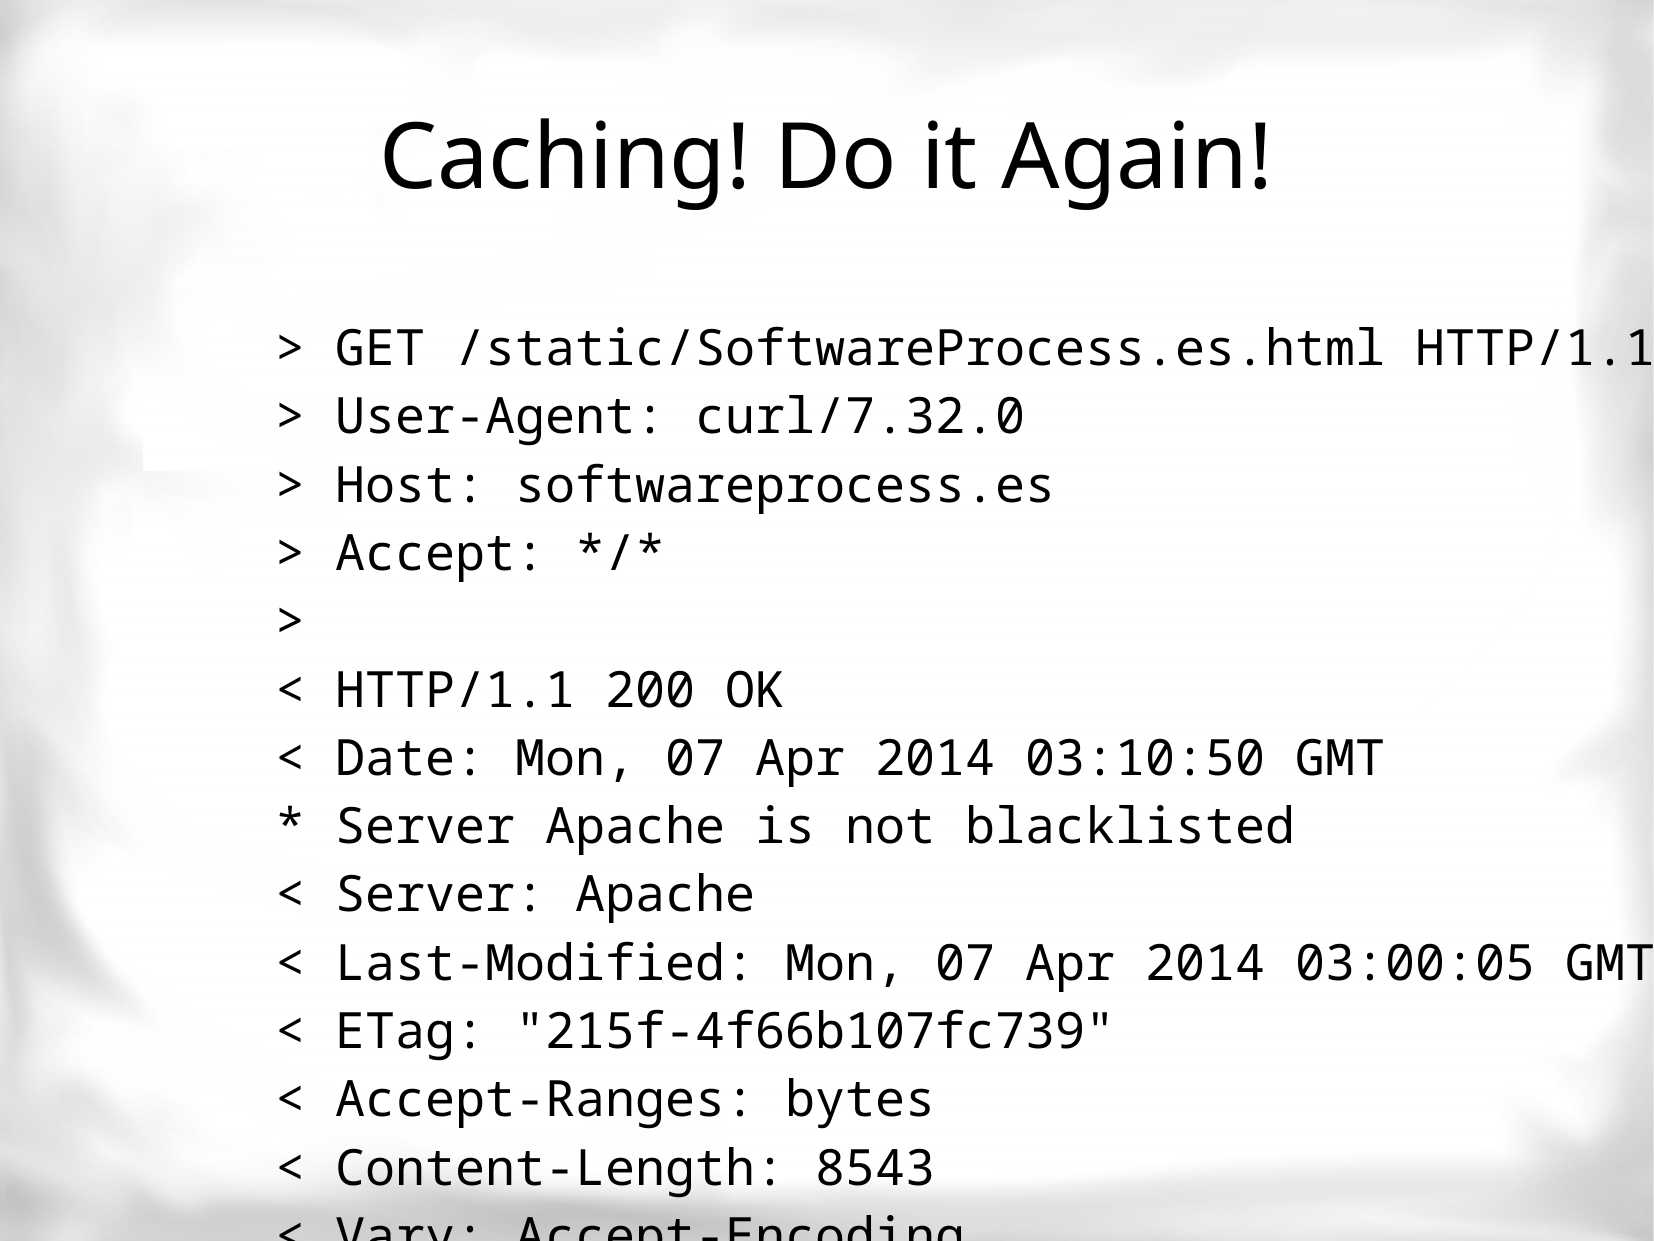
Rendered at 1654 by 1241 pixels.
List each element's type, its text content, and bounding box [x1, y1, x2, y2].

text_box > GET /static/SoftwareProcess.es.html HTTP/1.1 > User-Agent: curl/7.32.0 > Host: softwareprocess.es > Accept: */* > < HTTP/1.1 200 OK < Date: Mon, 07 Apr 2014 03:10:50 GMT * Server Apache is not blacklisted < Server: Apache < Last-Modified: Mon, 07 Apr 2014 03:00:05 GMT < ETag: "215f-4f66b107fc739" < Accept-Ranges: bytes < Content-Length: 8543 < Vary: Accept-Encoding < Content-Type: text/html; charset=utf-8 < [260, 304, 1441, 1171]
picture [822, 1229, 838, 1241]
title Caching! Do it Again! [82, 49, 1571, 257]
picture [942, 1229, 957, 1241]
picture [914, 1229, 927, 1241]
picture [764, 1229, 777, 1241]
picture [852, 1229, 867, 1241]
picture [525, 1224, 535, 1238]
picture [0, 0, 1654, 1241]
picture [613, 1229, 627, 1237]
picture [643, 1229, 658, 1241]
